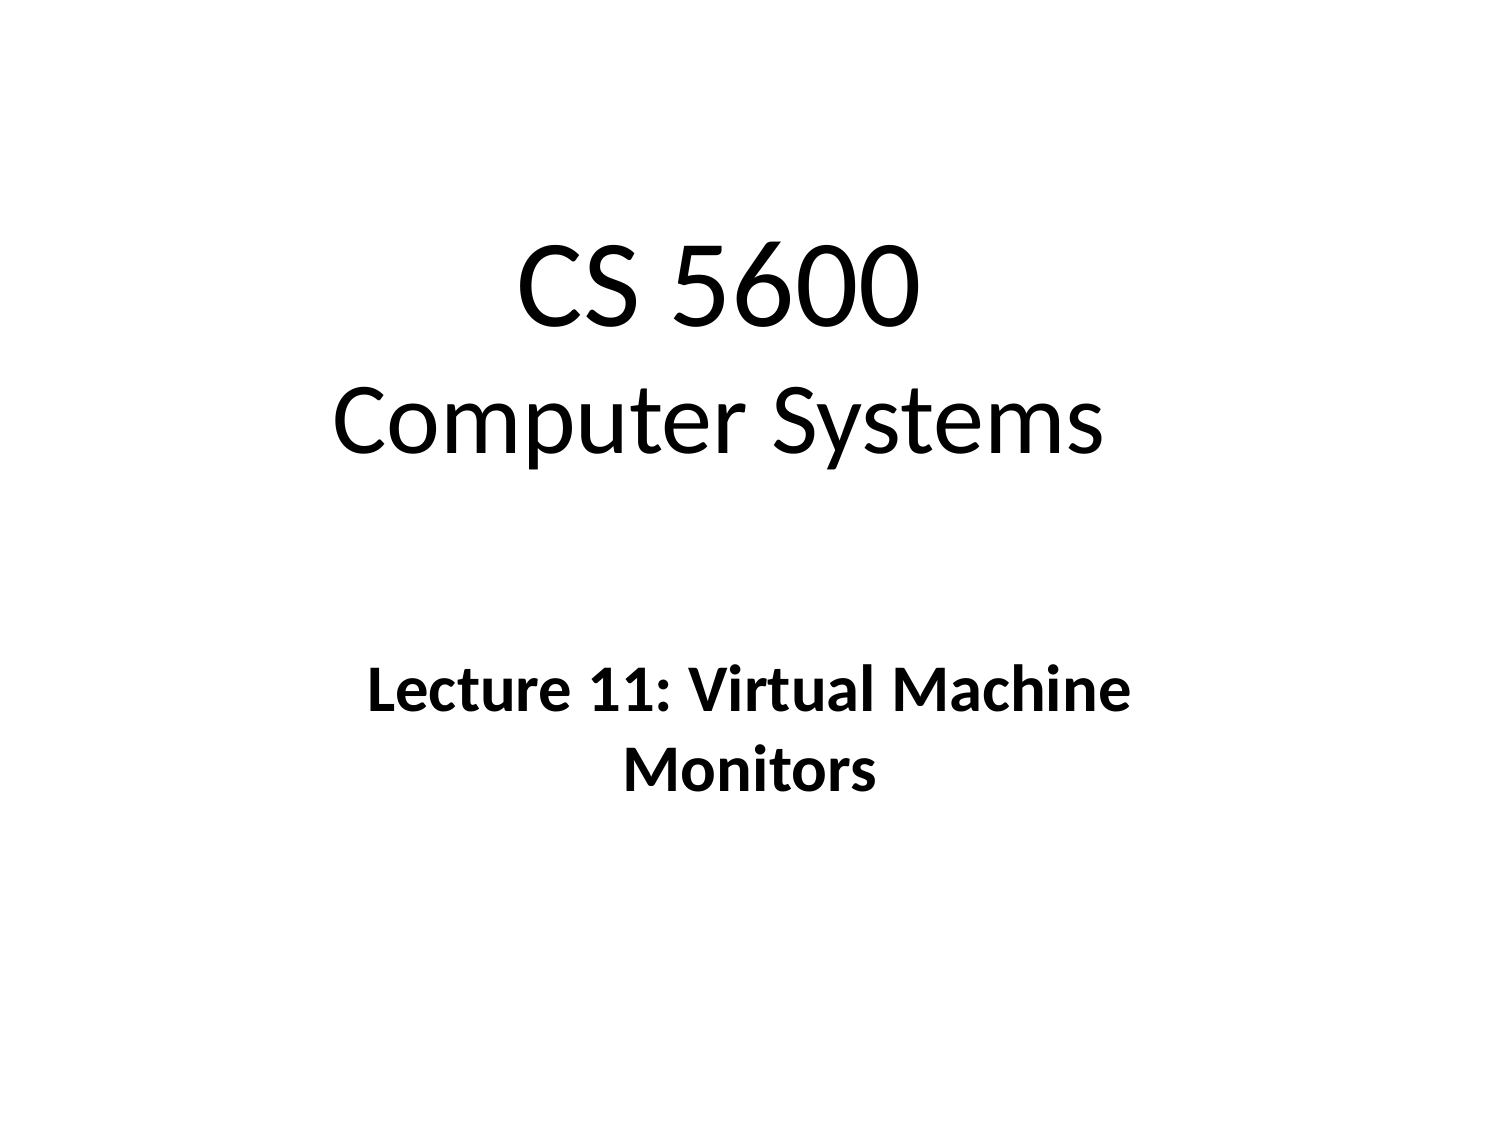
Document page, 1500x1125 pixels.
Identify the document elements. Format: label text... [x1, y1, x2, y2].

title CS 5600 Computer Systems [112, 187, 1326, 488]
subtitle Lecture 11: Virtual Machine Monitors [225, 637, 1275, 925]
